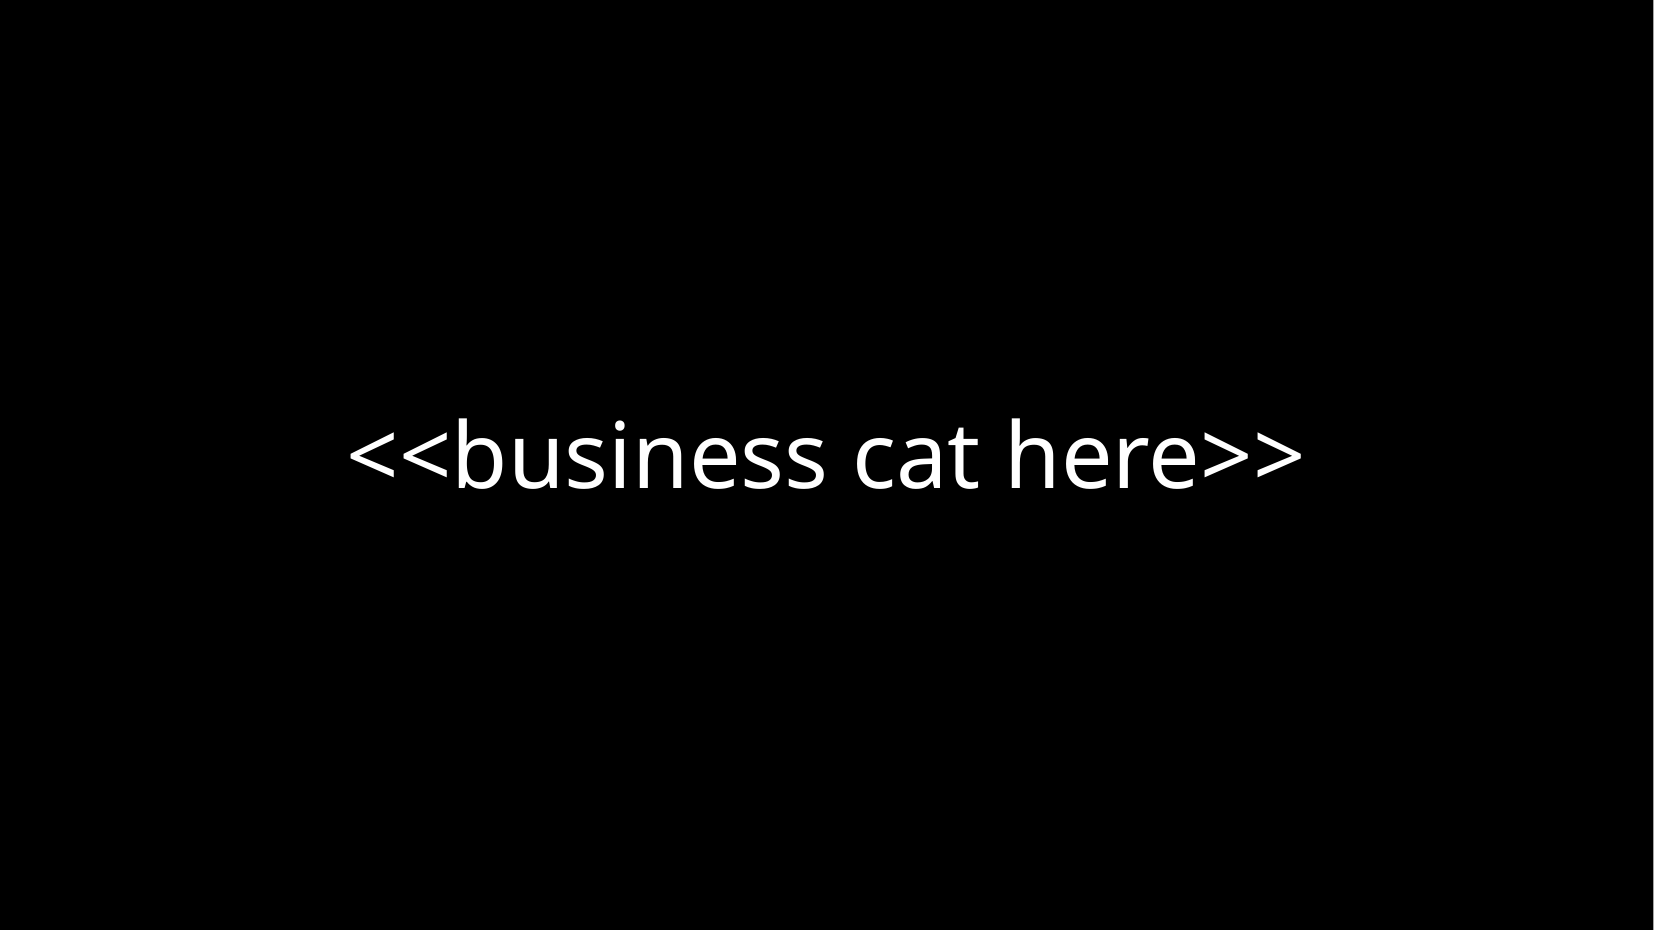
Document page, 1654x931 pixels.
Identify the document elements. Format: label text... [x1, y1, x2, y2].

title <<business cat here>> [82, 375, 1571, 531]
